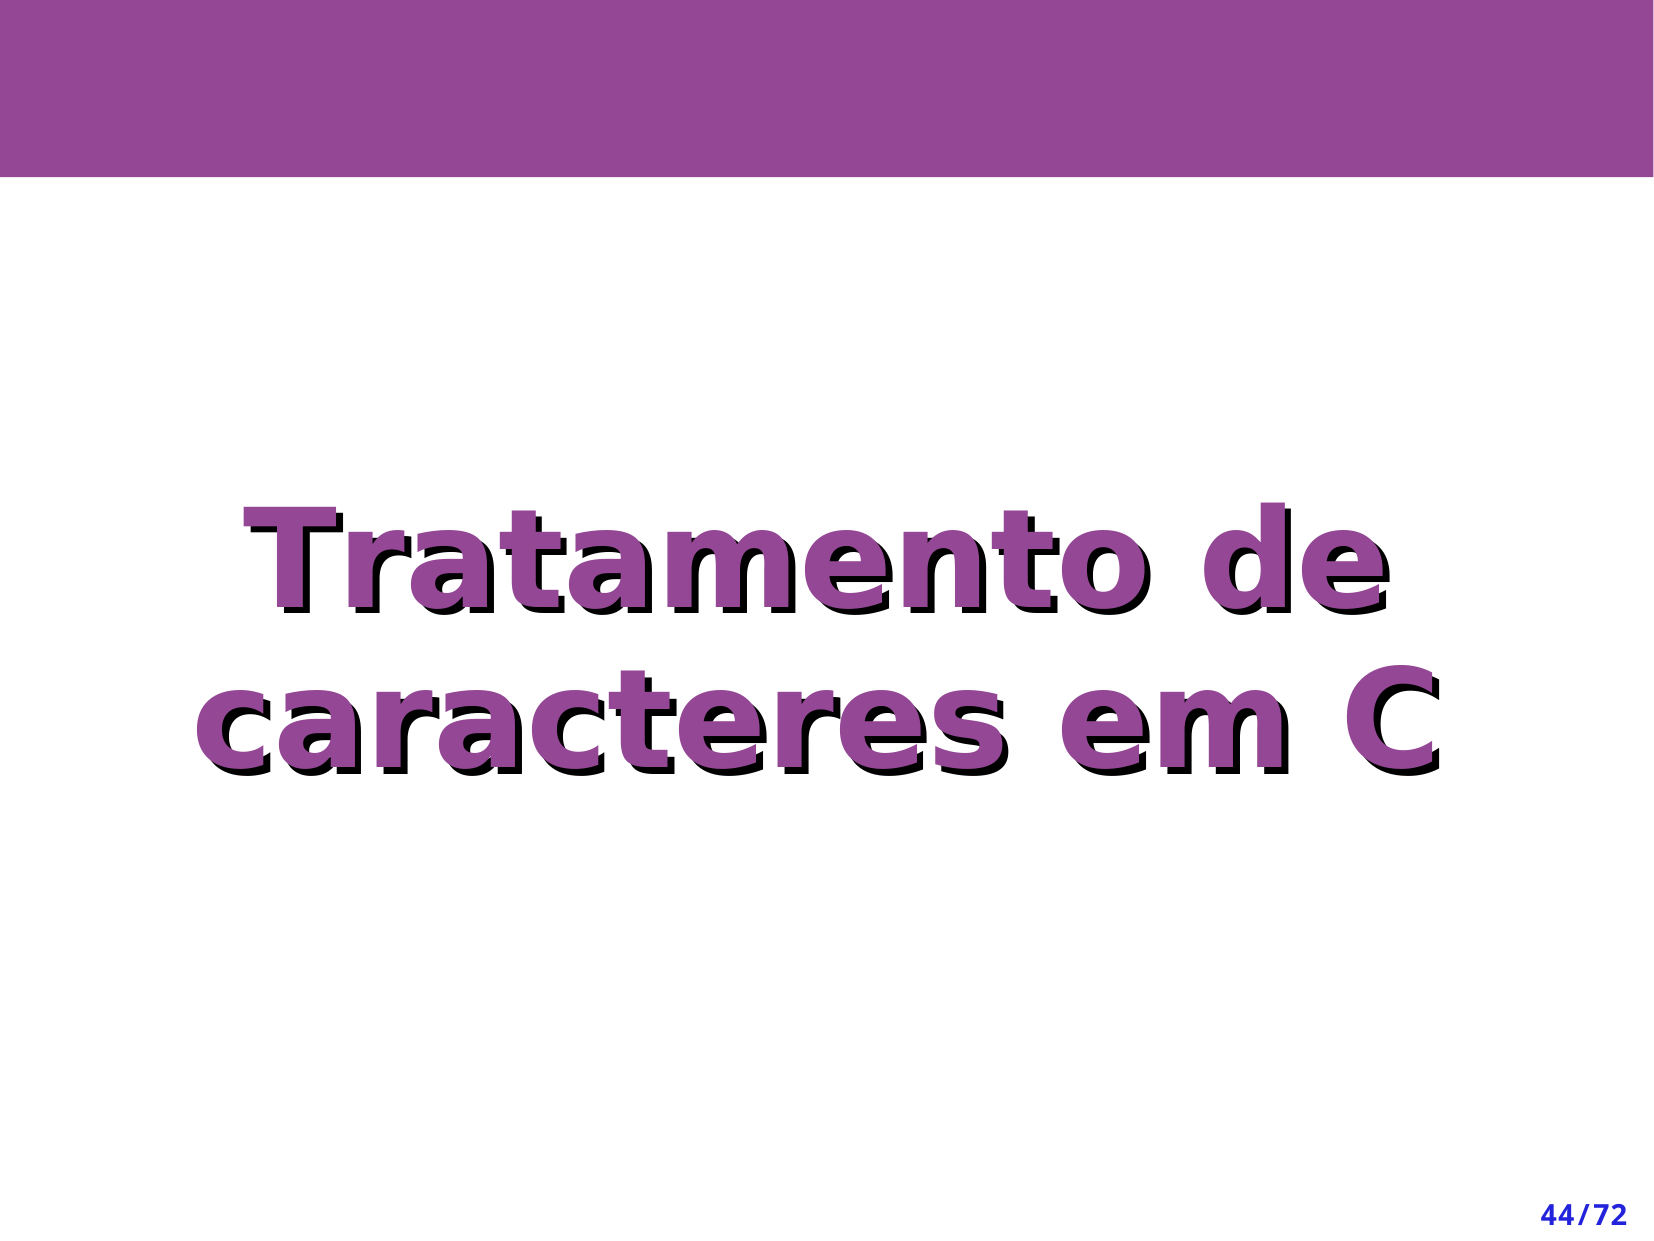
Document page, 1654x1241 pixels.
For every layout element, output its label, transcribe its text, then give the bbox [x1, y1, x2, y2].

text_box Tratamento de caracteres em C [177, 472, 1477, 808]
